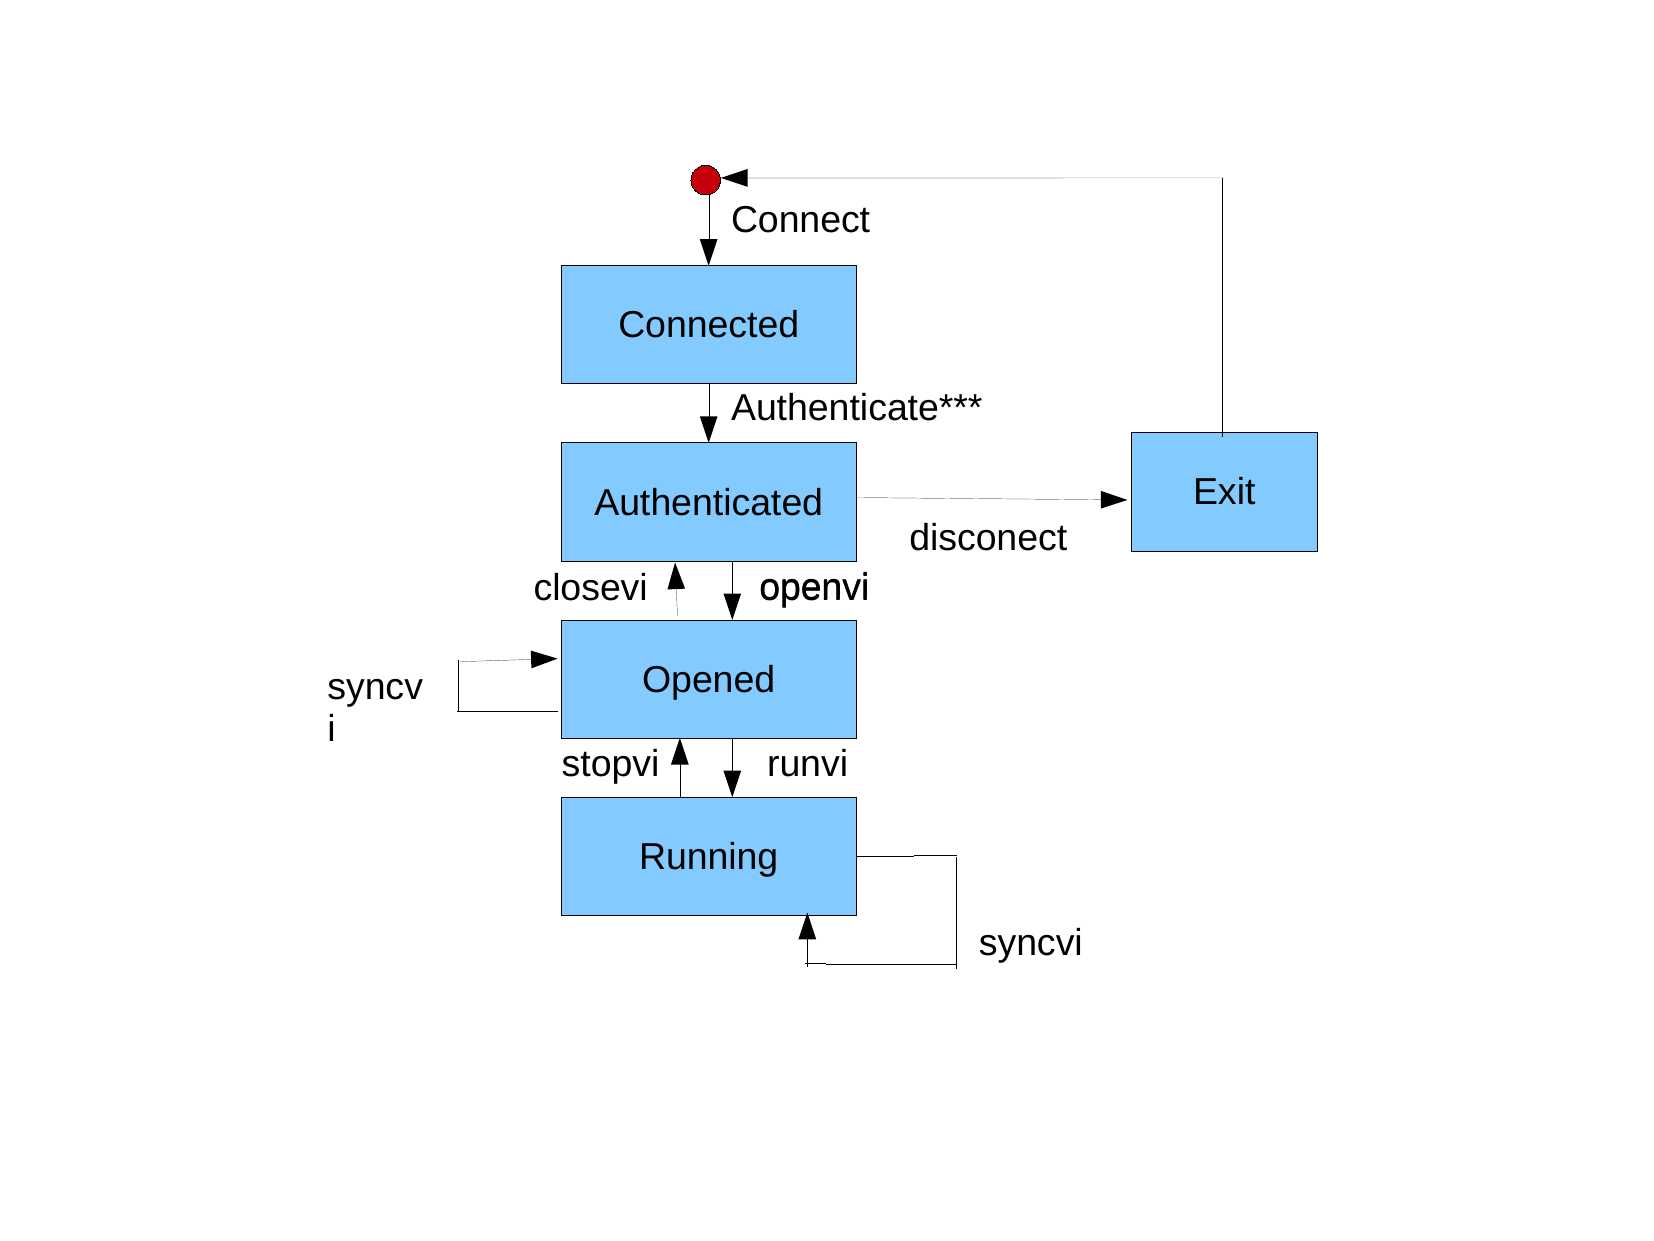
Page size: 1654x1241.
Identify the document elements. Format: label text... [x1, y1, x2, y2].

text_box disconect [894, 508, 1083, 566]
text_box openvi [744, 558, 885, 616]
text_box syncvi [964, 914, 1098, 972]
text_box closevi [518, 558, 663, 616]
text_box Authenticate*** [716, 378, 998, 436]
text_box stopvi [546, 734, 675, 792]
text_box Connected [561, 265, 857, 384]
text_box Exit [1131, 432, 1318, 552]
text_box syncvi [312, 658, 446, 716]
text_box [690, 165, 721, 195]
text_box Opened [561, 620, 857, 739]
text_box Authenticated [561, 442, 857, 562]
text_box Connect [716, 191, 886, 249]
text_box Running [561, 797, 857, 916]
text_box runvi [752, 734, 864, 792]
